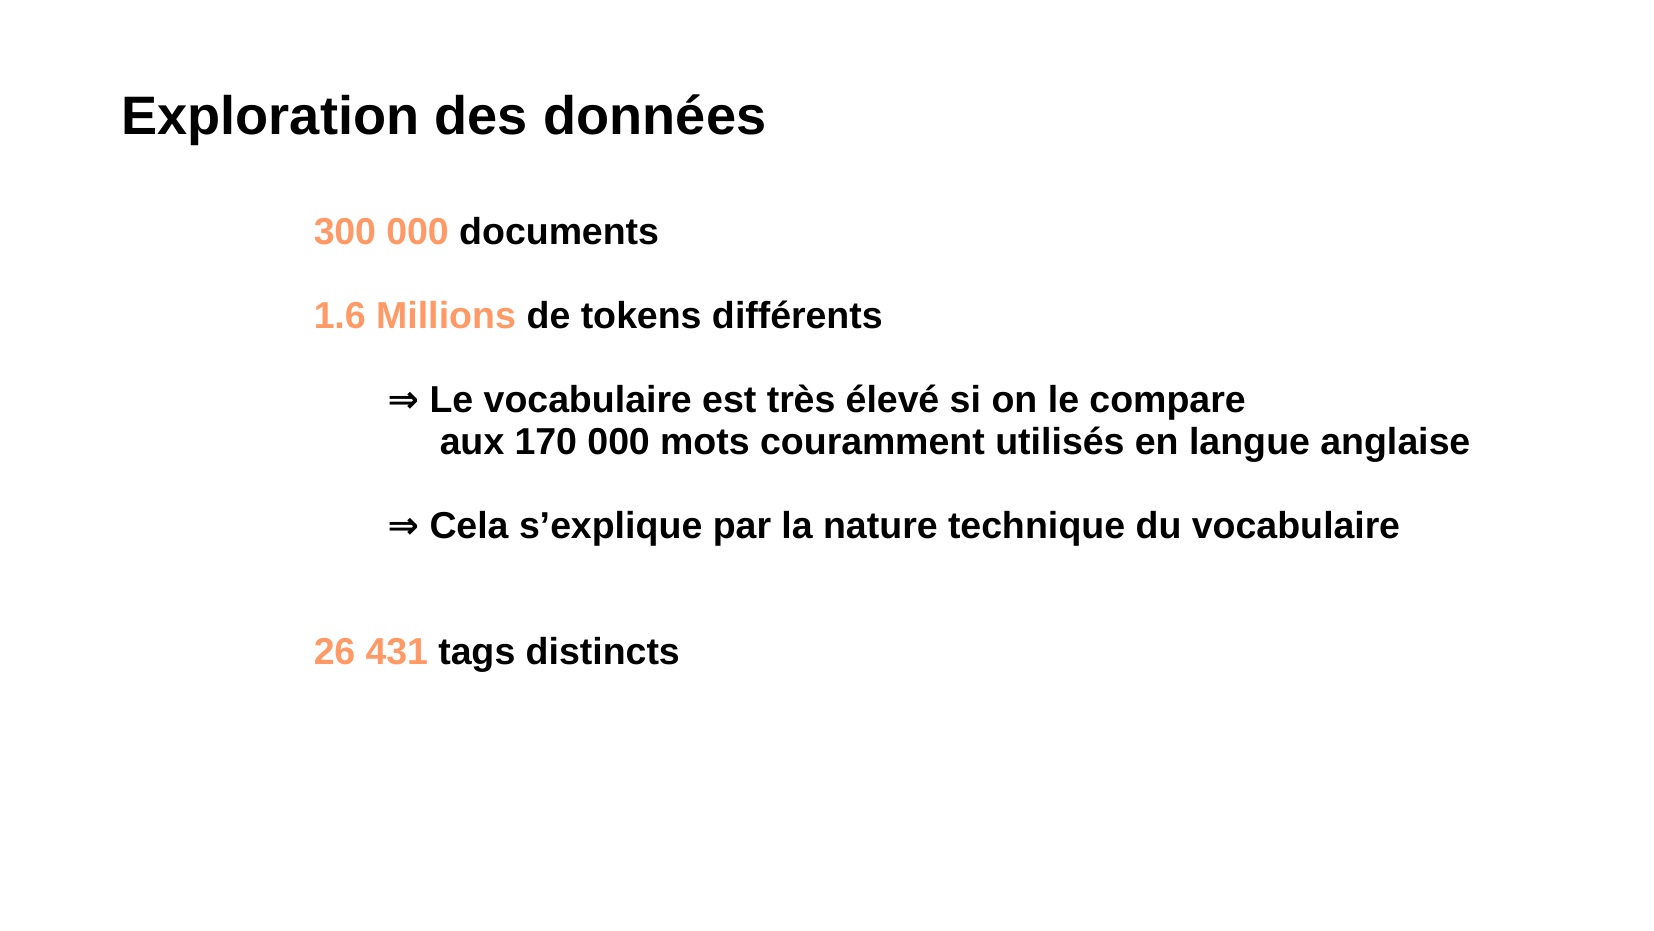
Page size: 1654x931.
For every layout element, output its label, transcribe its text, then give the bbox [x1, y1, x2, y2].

text_box Exploration des données [106, 78, 783, 154]
text_box 300 000 documents 1.6 Millions de tokens différents ⇒ Le vocabulaire est très élevé si on le compare aux 170 000 mots couramment utilisés en langue anglaise ⇒ Cela s’explique par la nature technique du vocabulaire 26 431 tags distincts [298, 203, 1524, 680]
